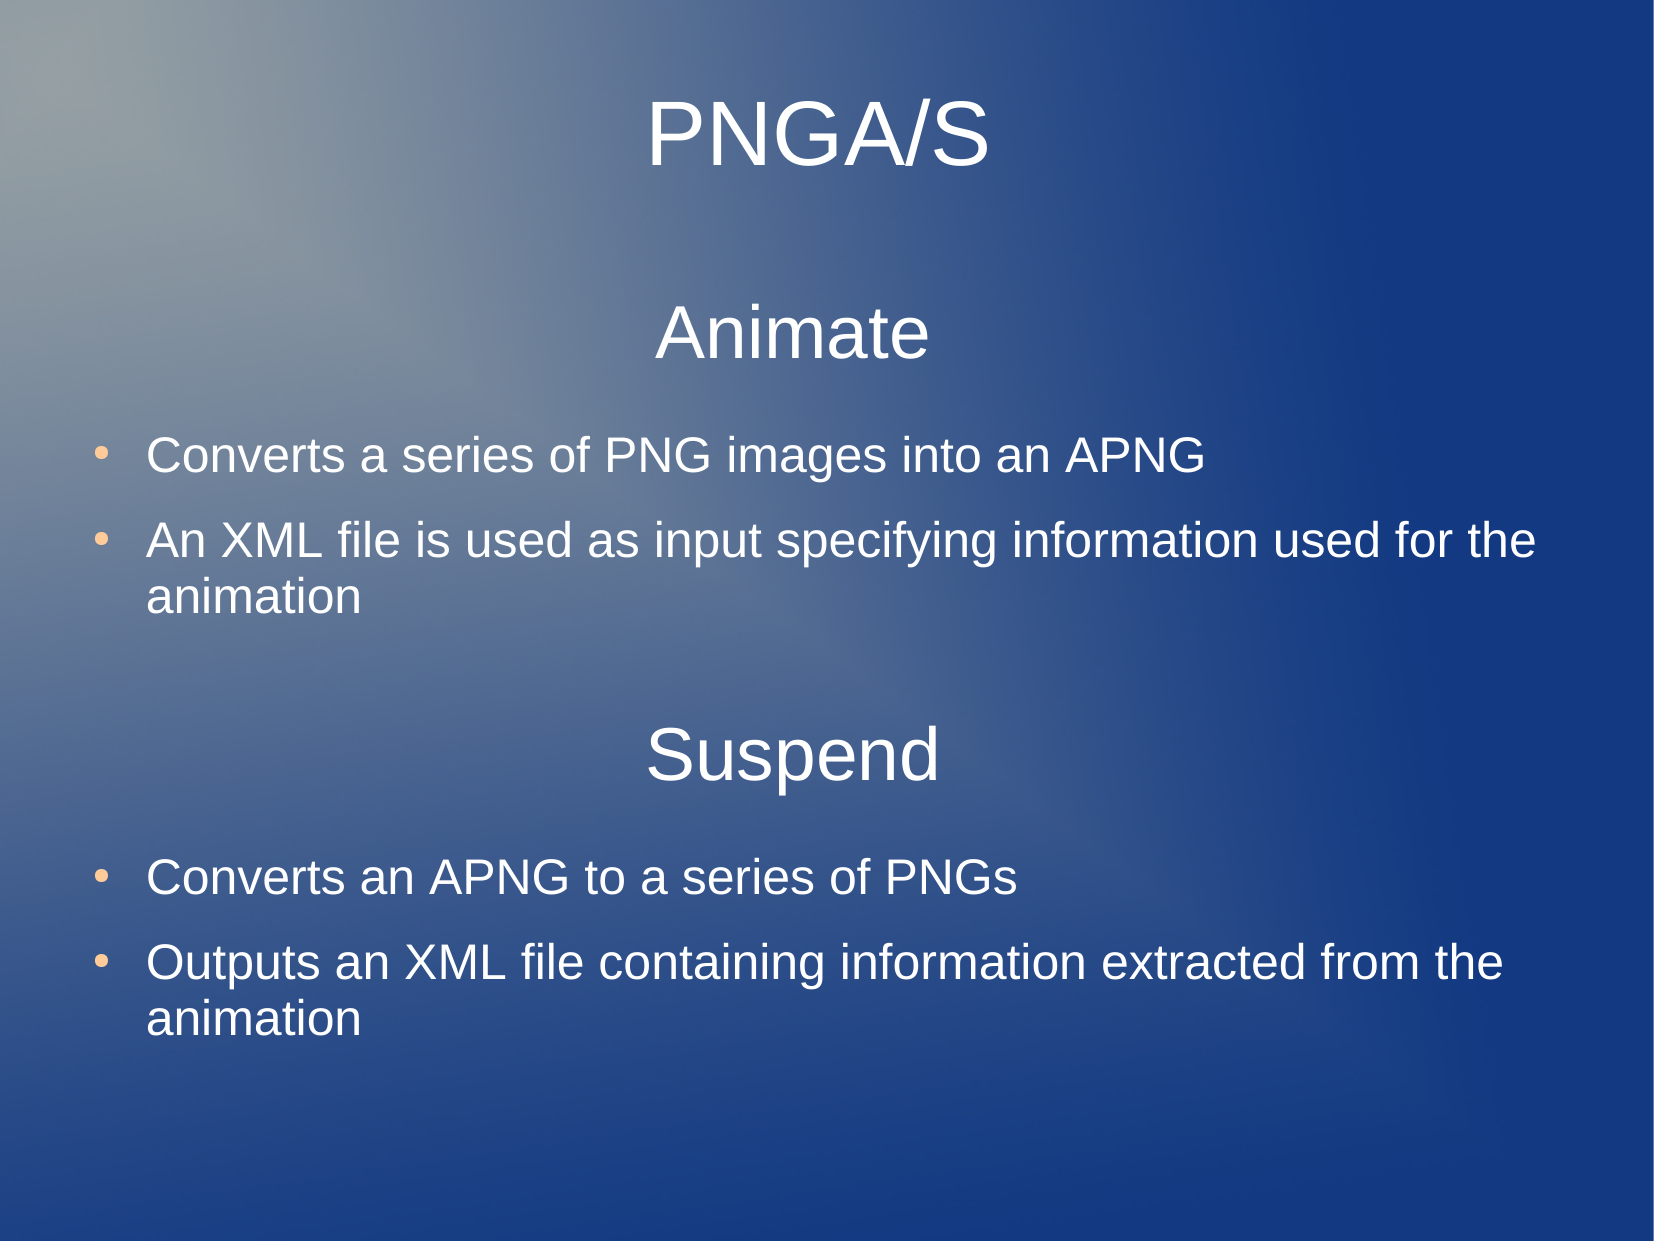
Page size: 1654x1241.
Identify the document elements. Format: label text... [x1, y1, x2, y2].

title Suspend [49, 712, 1538, 797]
picture [0, 0, 1654, 1241]
title PNGA/S [75, 37, 1564, 230]
list Converts an APNG to a series of PNGs Outputs an XML file containing information extracted from the animation [75, 787, 1564, 1126]
list Converts a series of PNG images into an APNG An XML file is used as input specifying information used for the animation [75, 365, 1564, 638]
title Animate [49, 290, 1538, 376]
